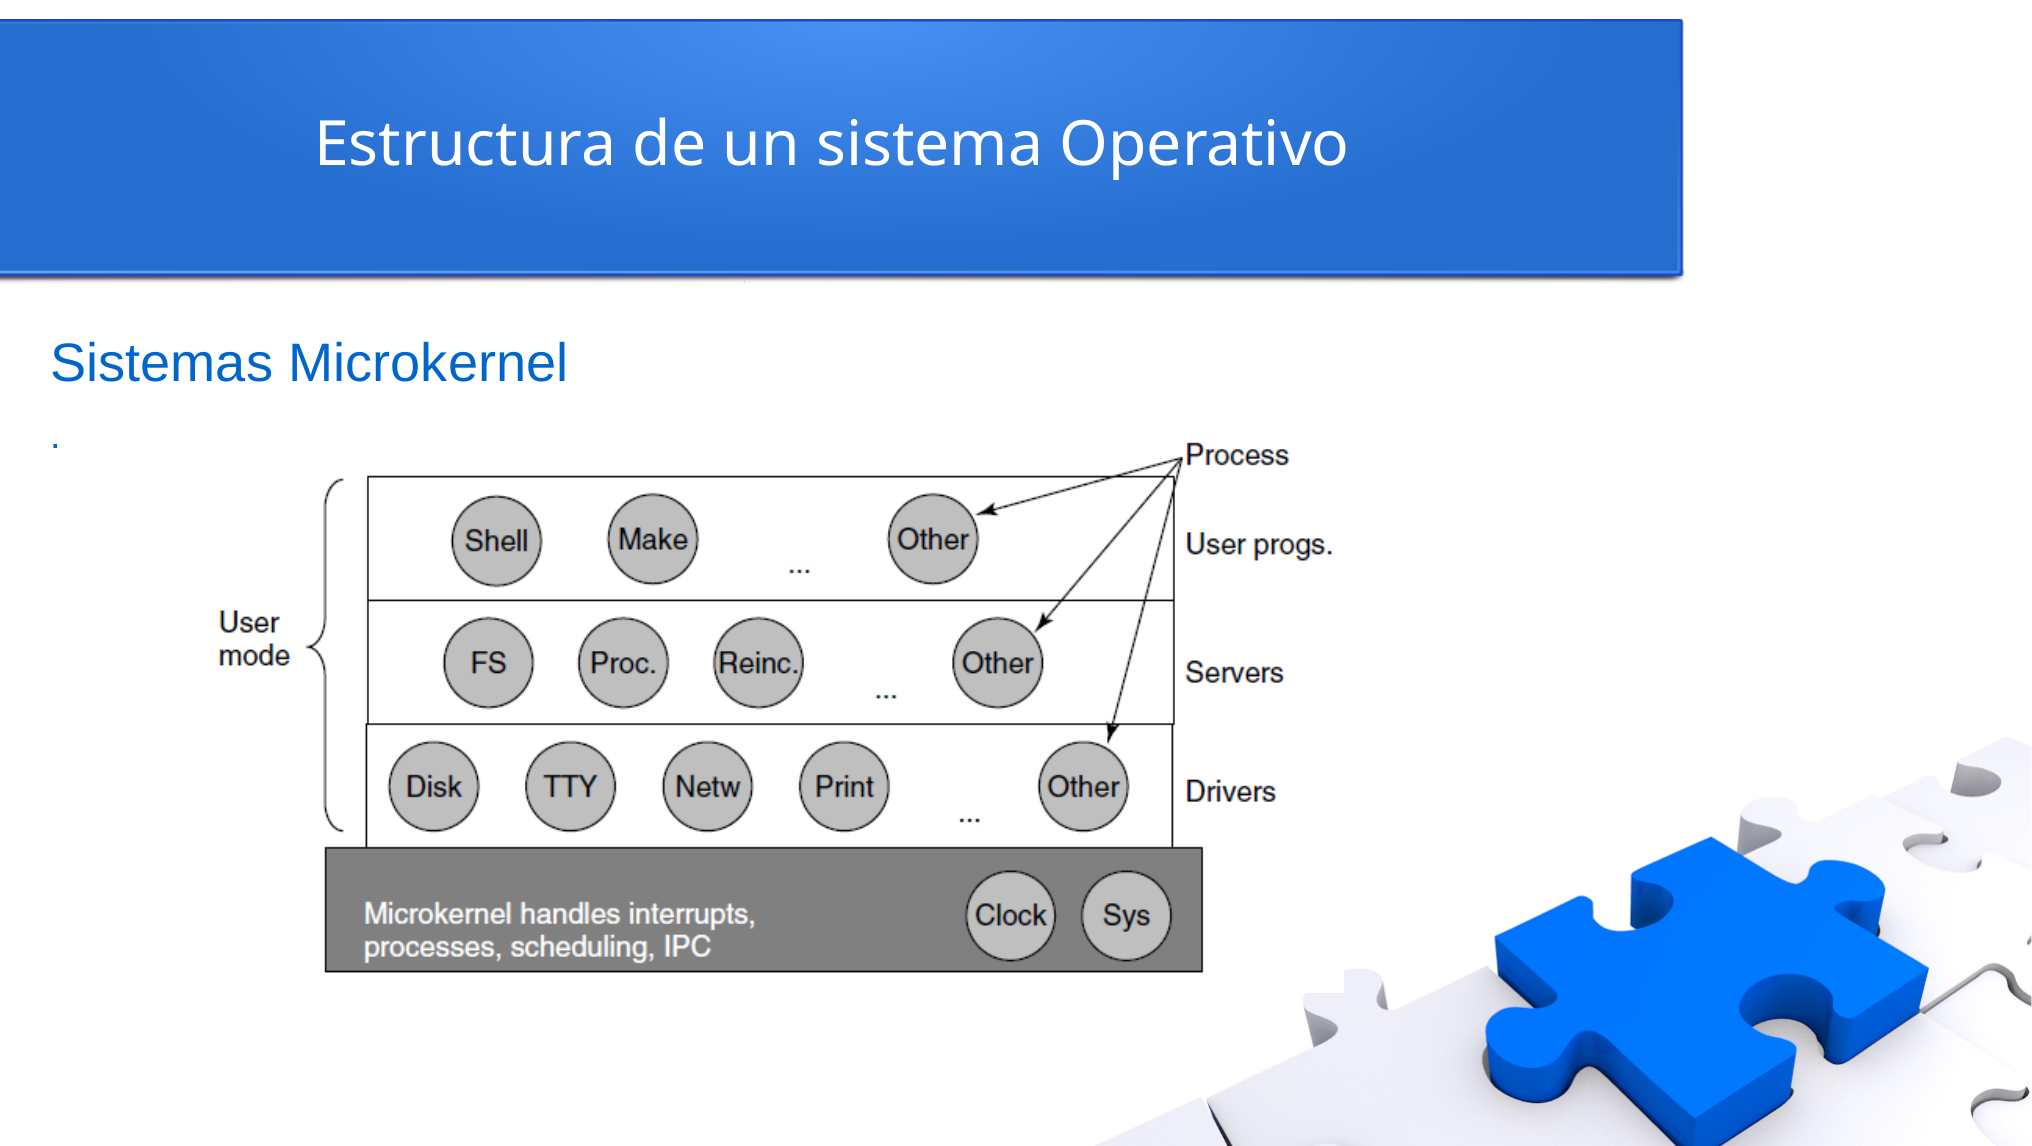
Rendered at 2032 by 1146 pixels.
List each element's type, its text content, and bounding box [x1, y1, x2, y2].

text_box Sistemas Microkernel . [35, 295, 1571, 506]
picture [0, 19, 1689, 284]
title Estructura de un sistema Operativo [0, 45, 1666, 237]
picture [200, 401, 2032, 1146]
